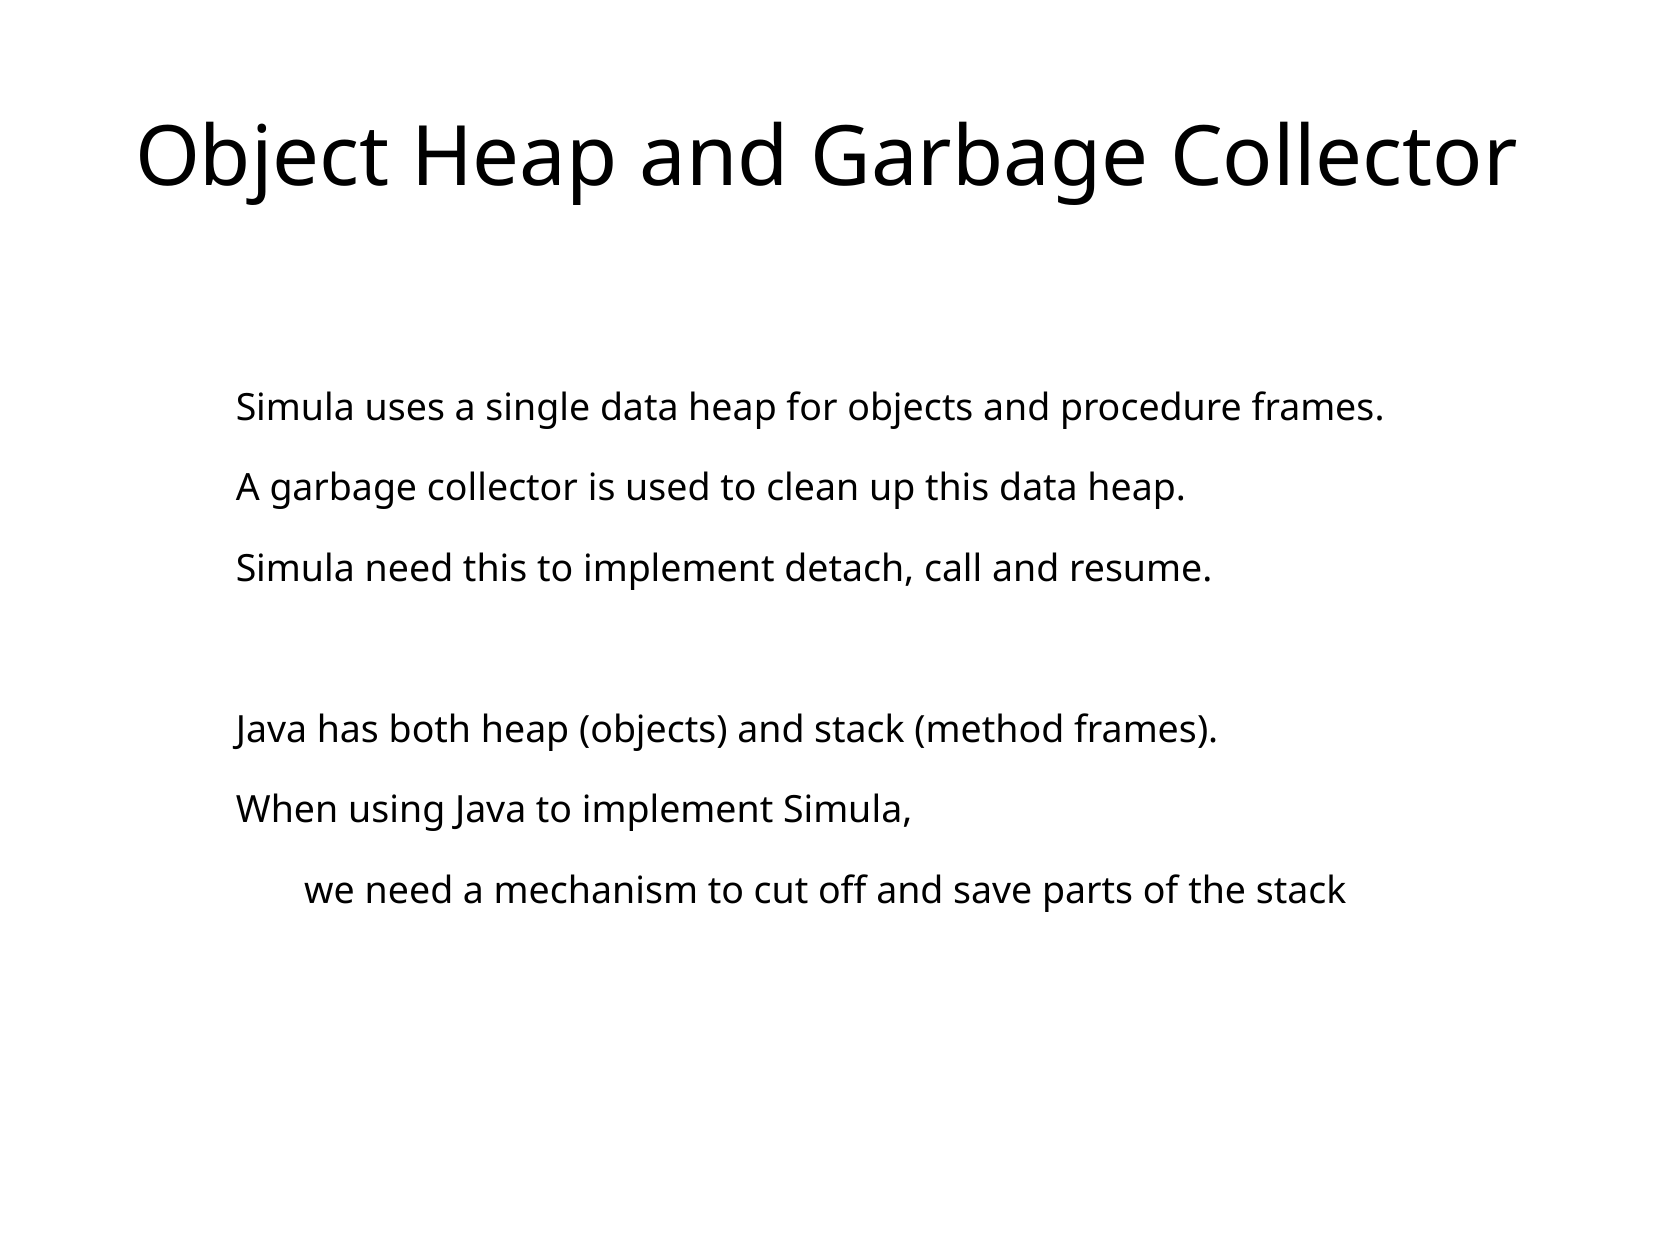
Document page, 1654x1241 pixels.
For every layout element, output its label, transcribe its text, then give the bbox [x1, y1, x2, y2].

title Object Heap and Garbage Collector [82, 49, 1571, 257]
list Simula uses a single data heap for objects and procedure frames. A garbage collector is used to clean up this data heap. Simula need this to implement detach, call and resume. Java has both heap (objects) and stack (method frames). When using Java to implement Simula, we need a mechanism to cut off and save parts of the stack [165, 380, 1418, 946]
